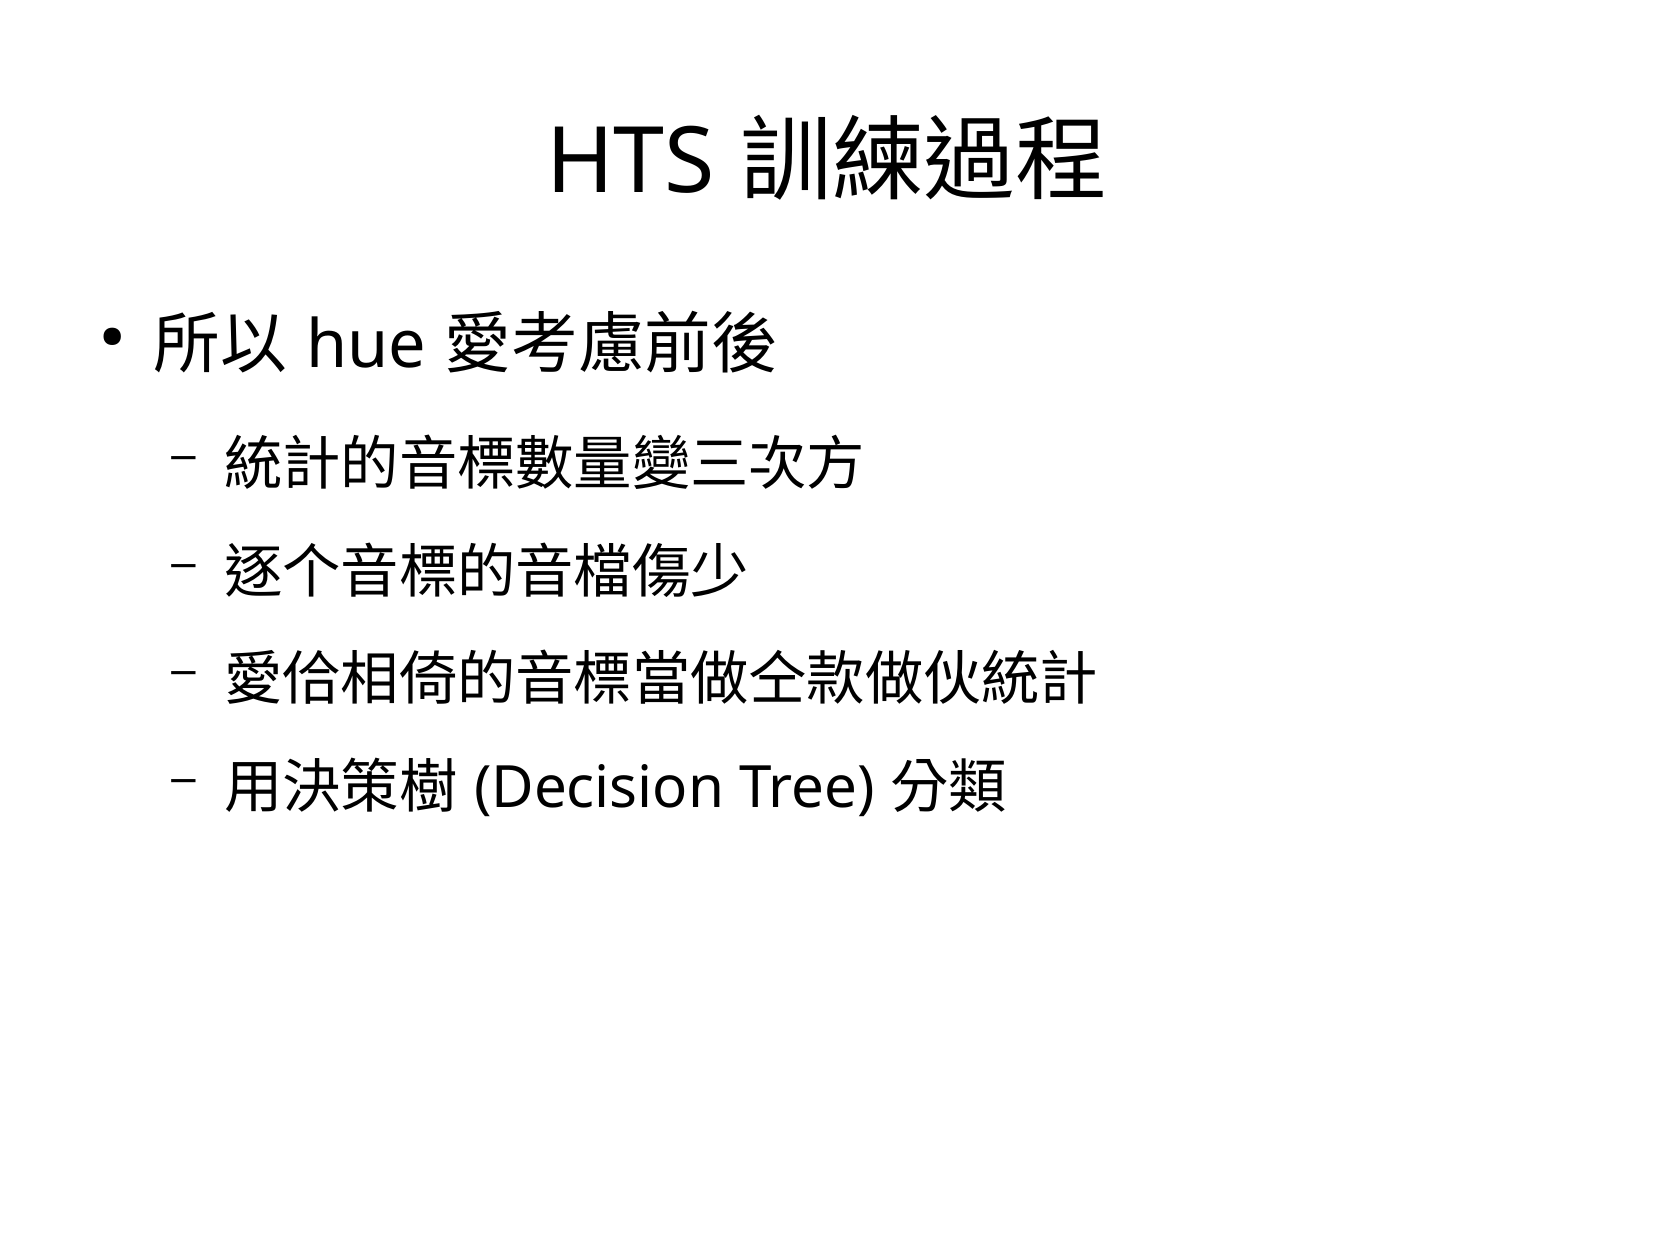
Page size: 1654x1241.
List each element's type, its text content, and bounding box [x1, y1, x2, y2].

title HTS訓練過程 [82, 49, 1571, 257]
list 所以hue愛考慮前後 統計的音標數量變三次方 逐个音標的音檔傷少 愛佮相倚的音標當做仝款做伙統計 用決策樹(Decision Tree)分類 [82, 290, 1538, 1010]
